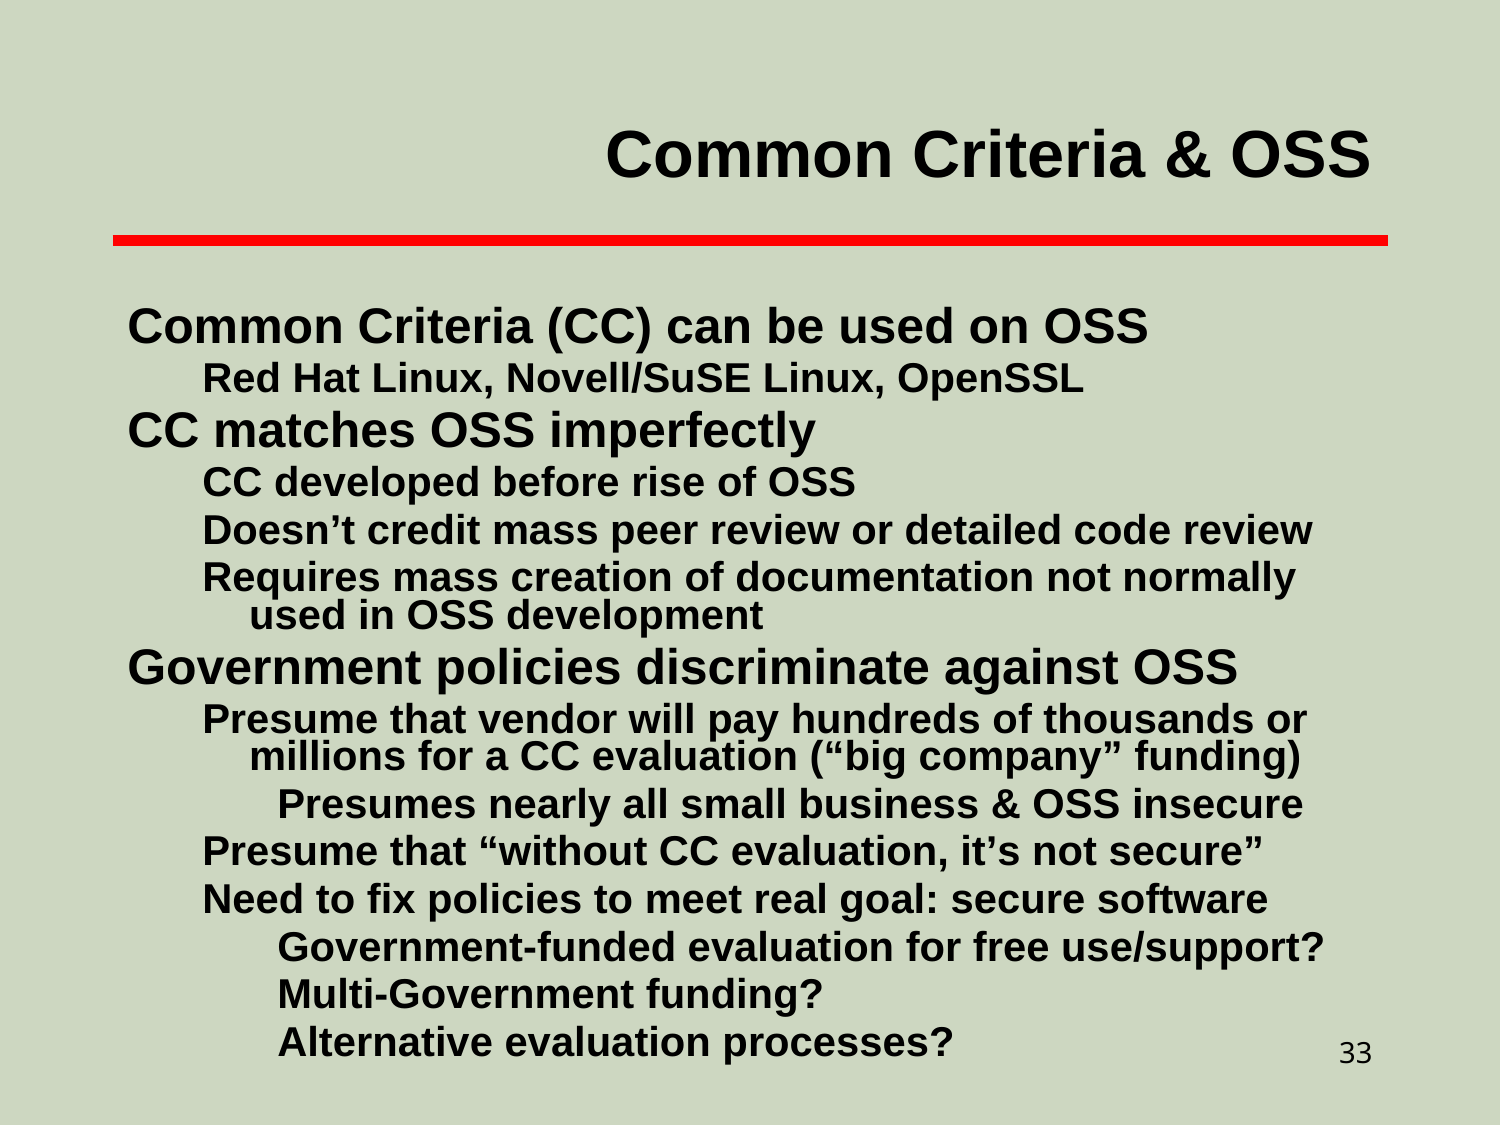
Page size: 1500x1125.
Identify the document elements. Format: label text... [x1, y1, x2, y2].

title Common Criteria & OSS [337, 85, 1388, 224]
list Common Criteria (CC) can be used on OSS Red Hat Linux, Novell/SuSE Linux, OpenSSL CC matches OSS imperfectly CC developed before rise of OSS Doesn’t credit mass peer review or detailed code review Requires mass creation of documentation not normally used in OSS development Government policies discriminate against OSS Presume that vendor will pay hundreds of thousands or millions for a CC evaluation (“big company” funding) Presumes nearly all small business & OSS insecure Presume that “without CC evaluation, it’s not secure” Need to fix policies to meet real goal: secure software Government-funded evaluation for free use/support? Multi-Government funding? Alternative evaluation processes? [112, 299, 1388, 1083]
